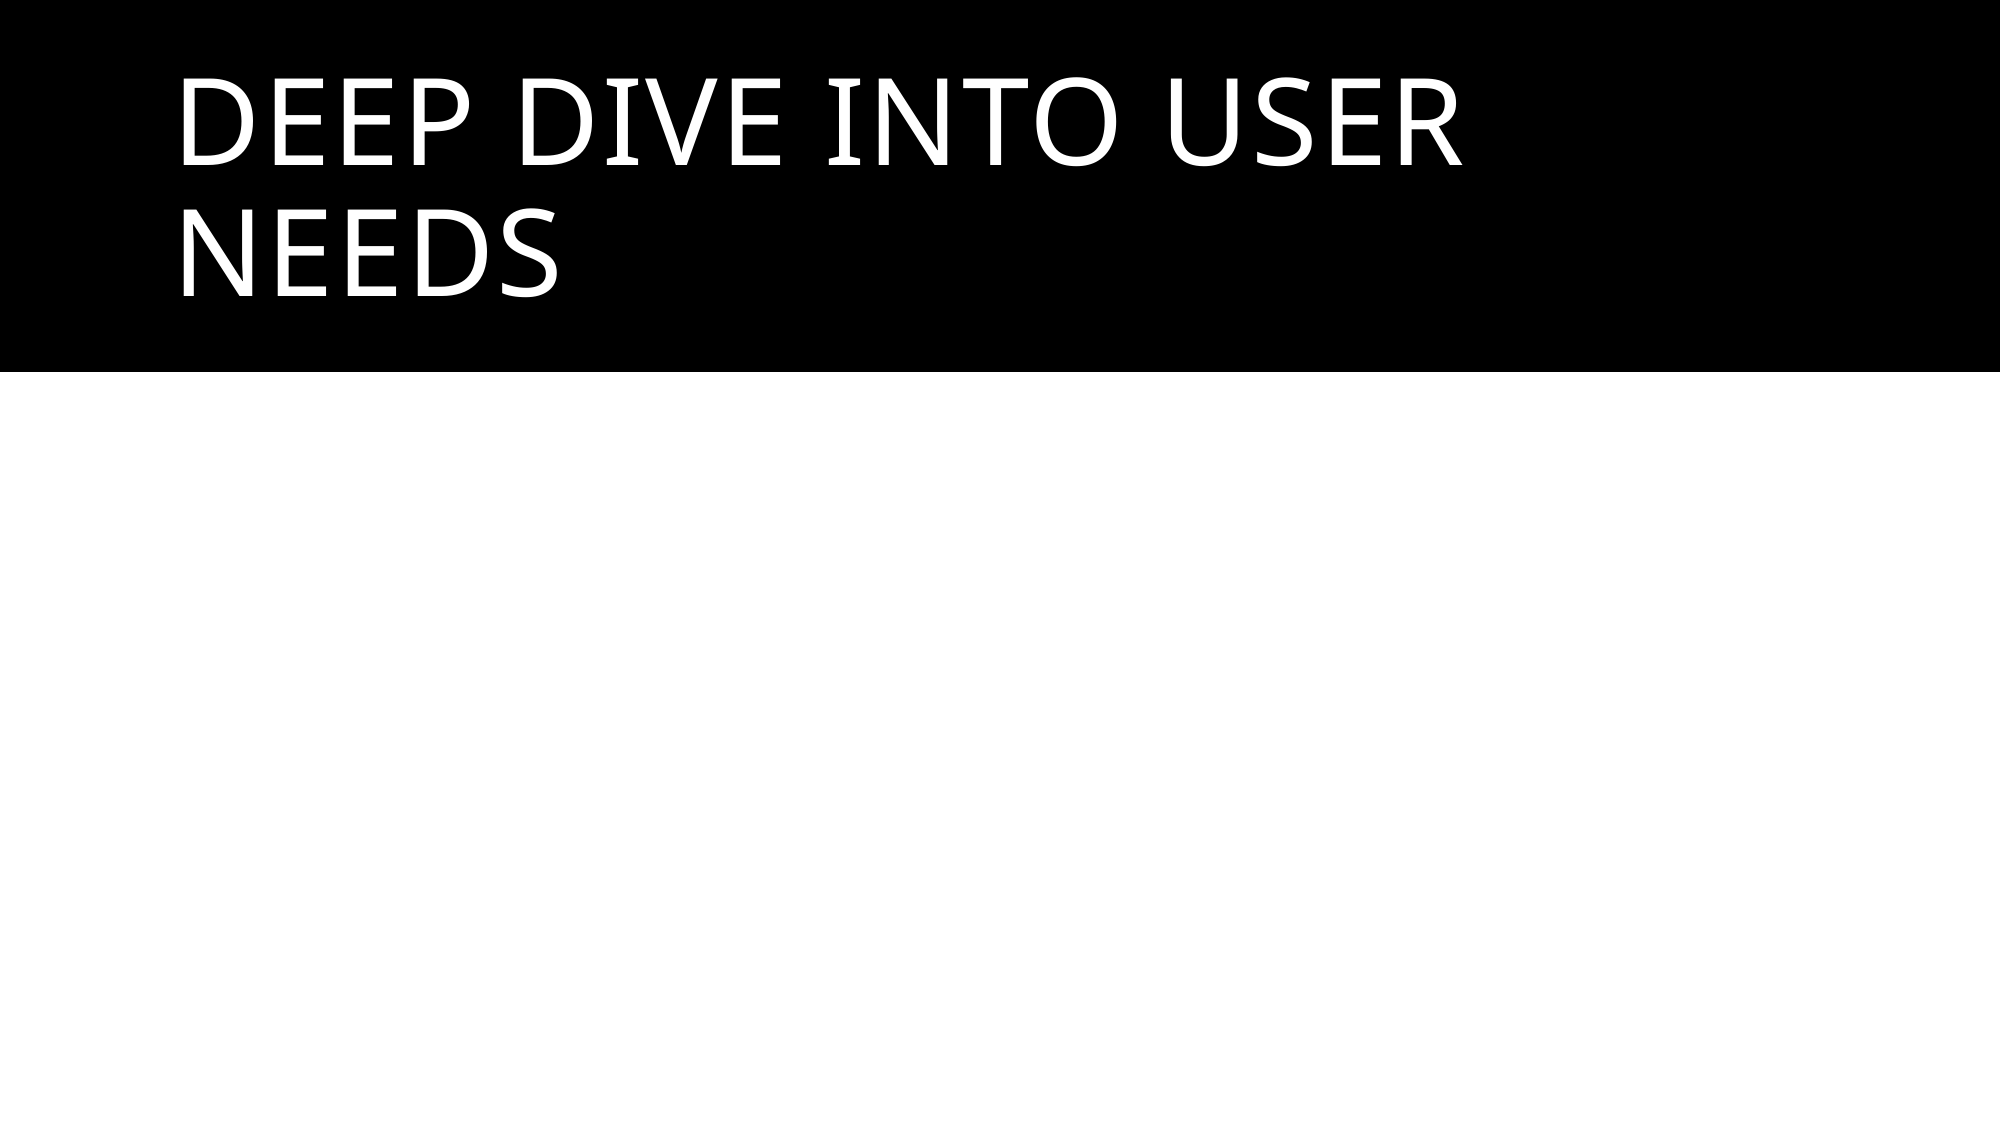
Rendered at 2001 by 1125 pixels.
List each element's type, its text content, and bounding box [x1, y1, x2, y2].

title Deep Dive into user needs [157, 52, 1842, 332]
